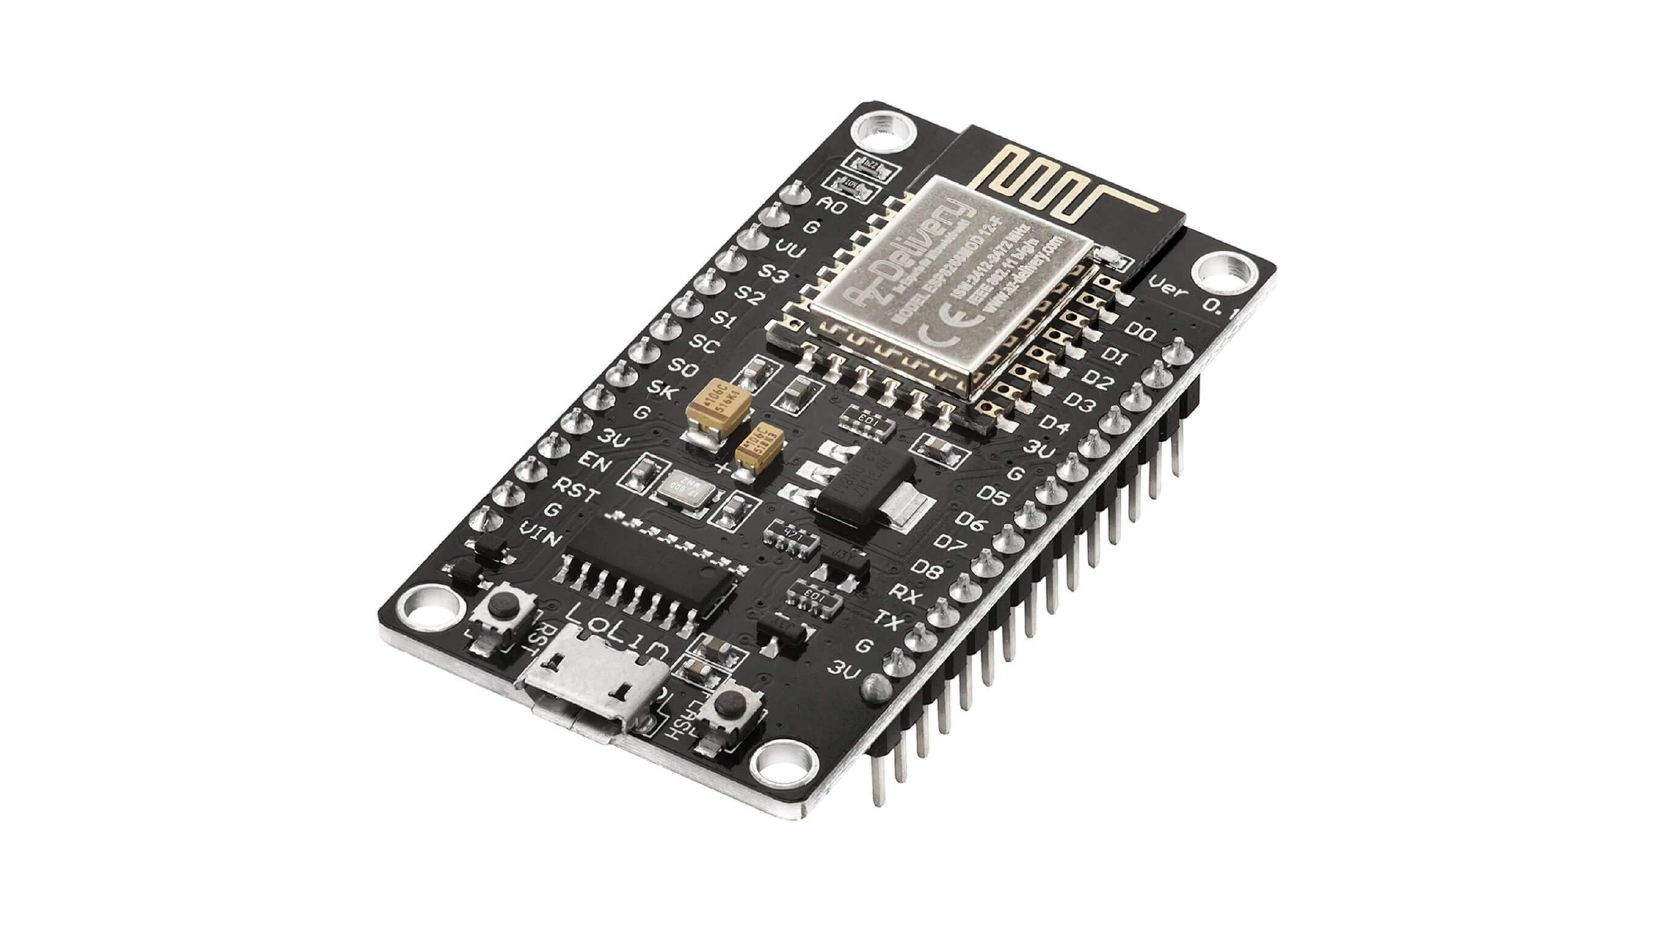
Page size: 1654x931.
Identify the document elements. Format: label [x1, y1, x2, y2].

picture [369, 7, 1285, 923]
